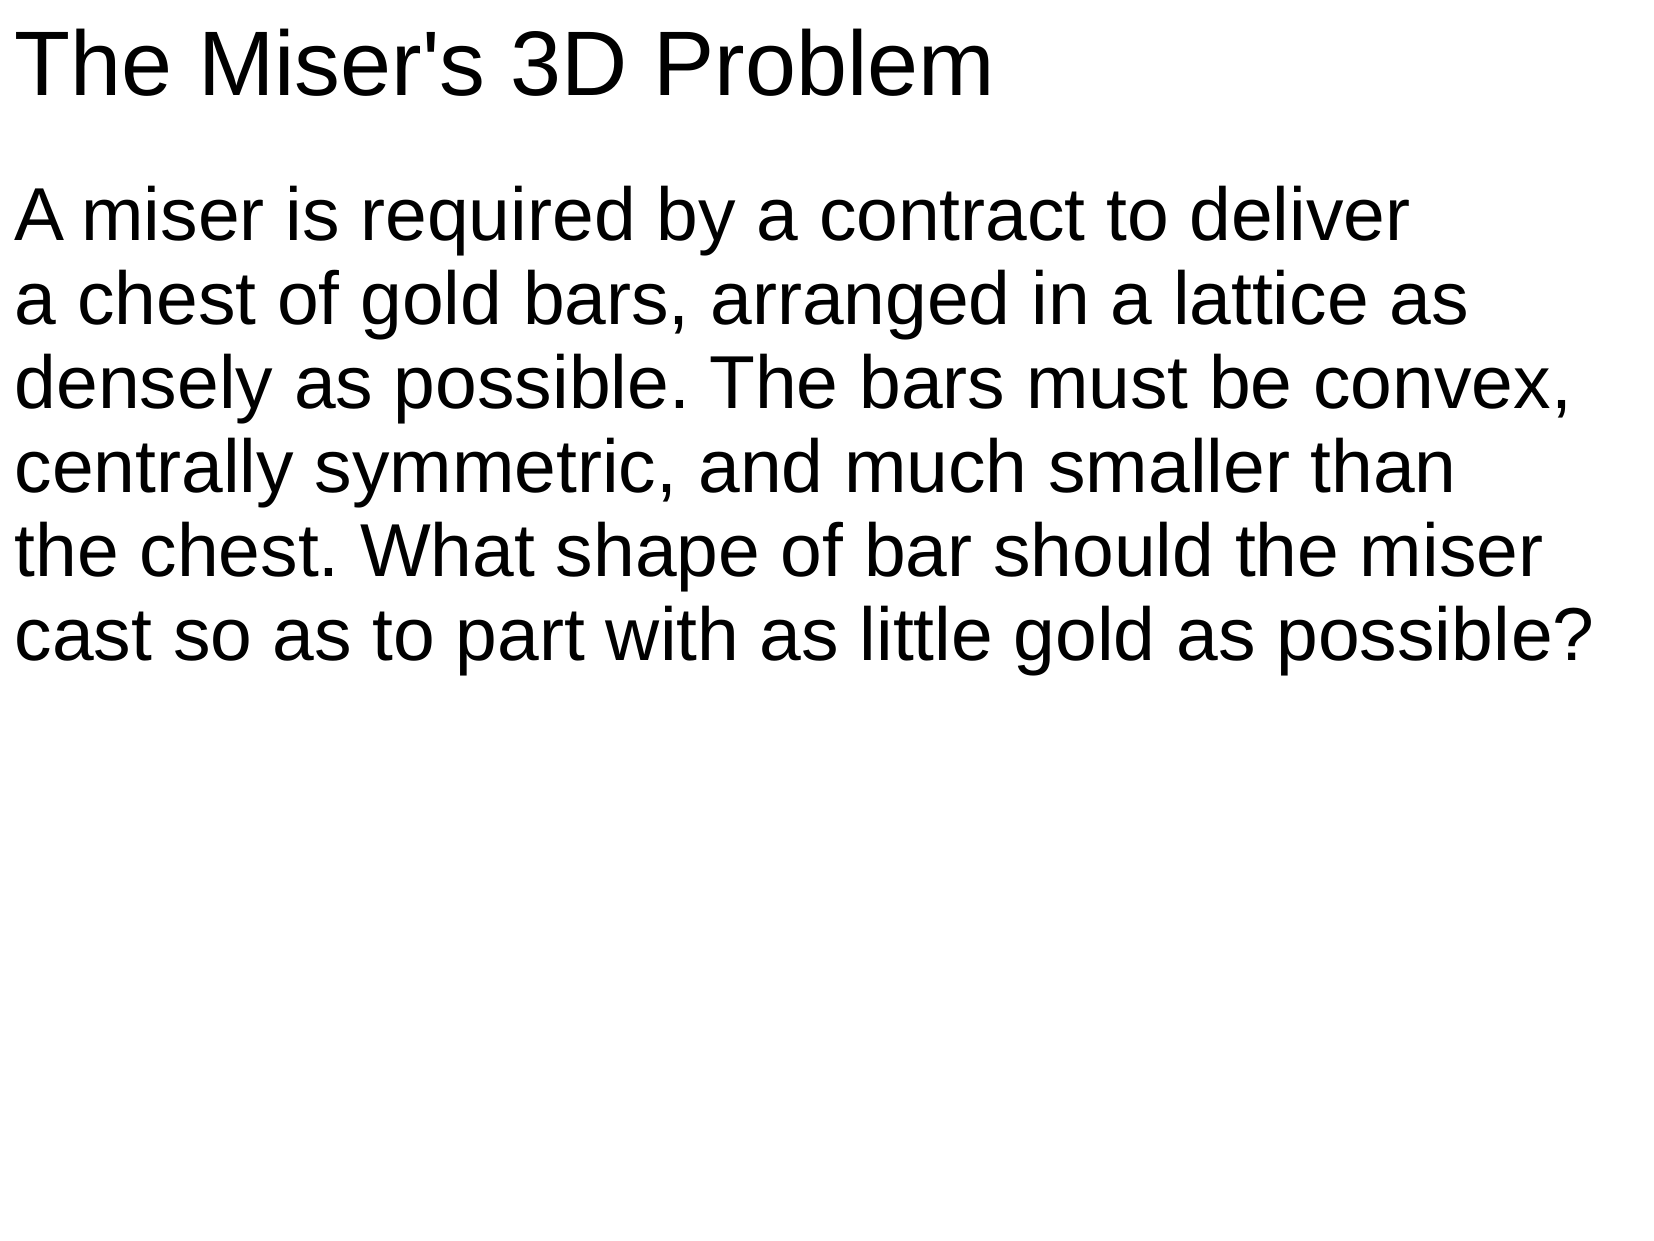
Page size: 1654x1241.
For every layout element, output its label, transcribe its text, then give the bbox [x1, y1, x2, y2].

text_box The Miser's 3D Problem [0, 5, 1654, 226]
text_box A miser is required by a contract to deliver a chest of gold bars, arranged in a lattice as densely as possible. The bars must be convex, centrally symmetric, and much smaller than the chest. What shape of bar should the miser cast so as to part with as little gold as possible? [0, 165, 1610, 684]
